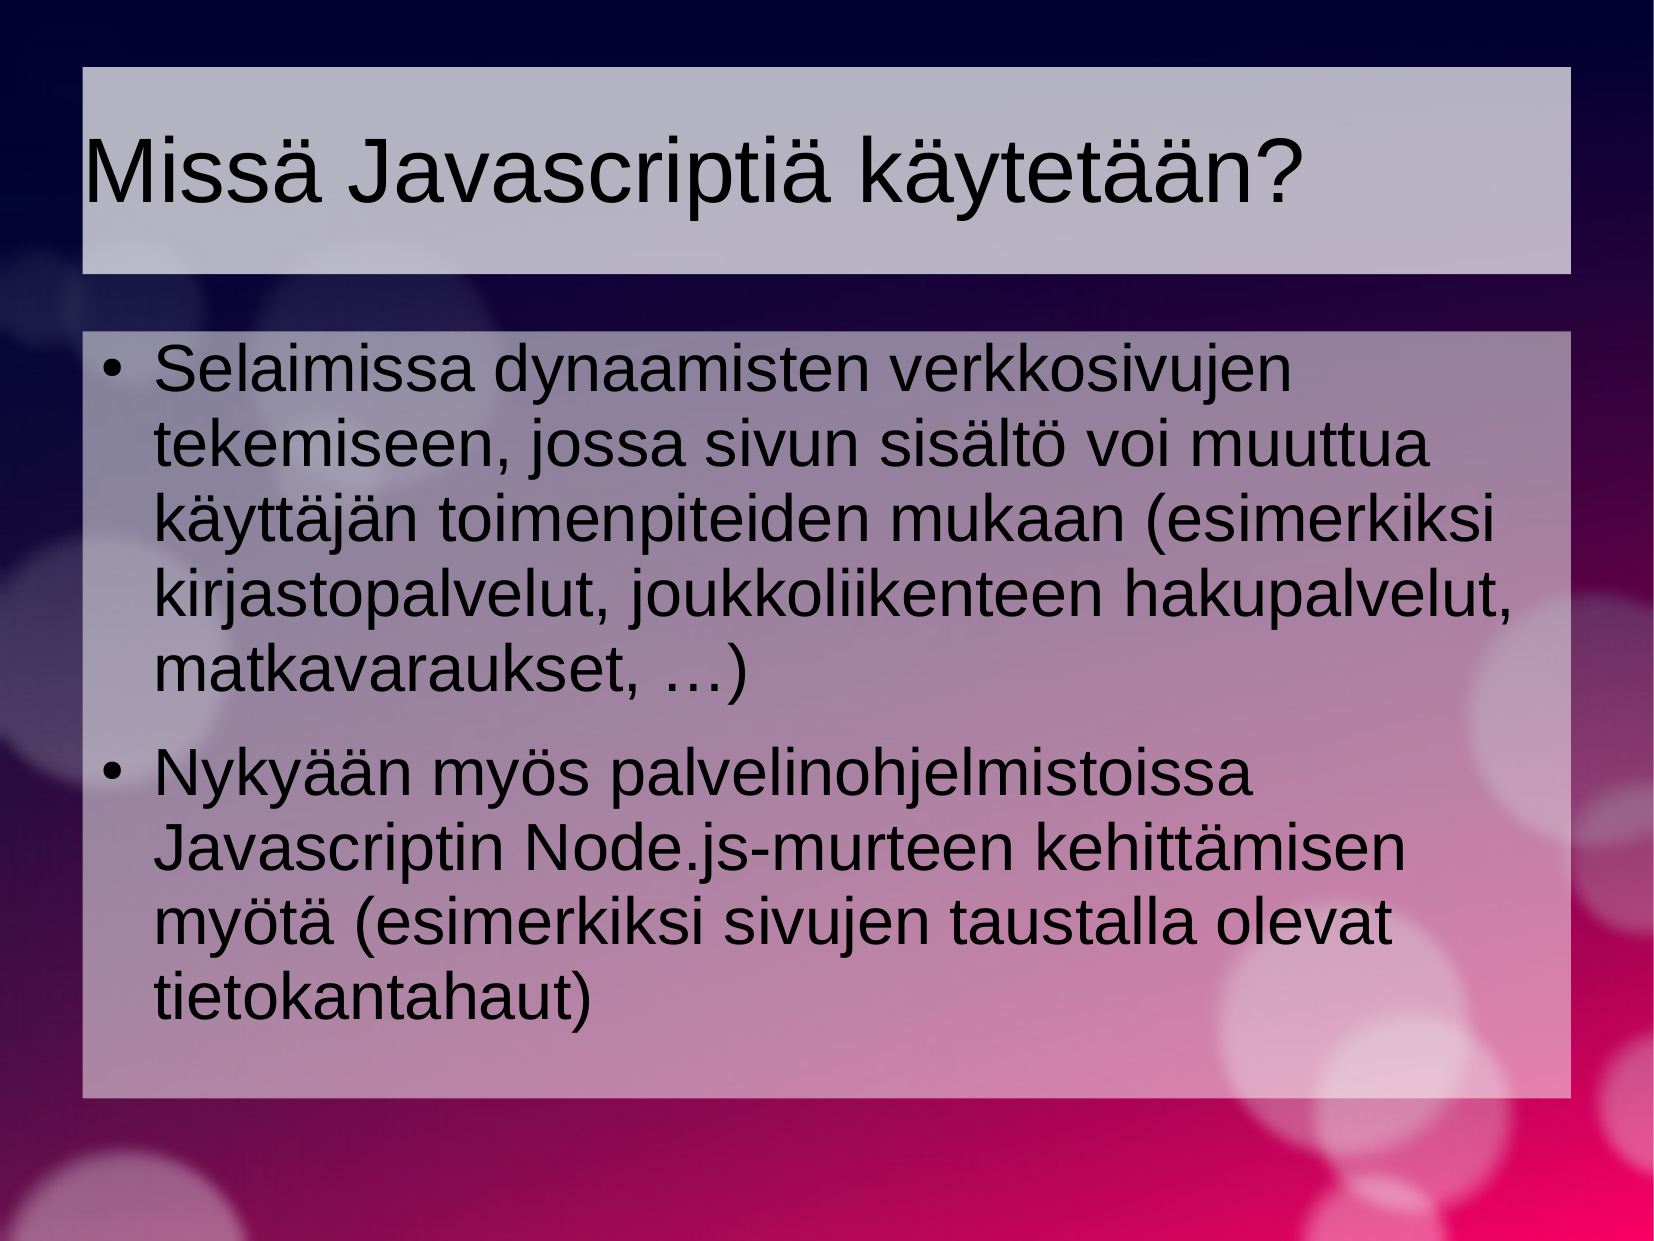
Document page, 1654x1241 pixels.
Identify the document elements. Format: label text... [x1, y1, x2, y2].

title Missä Javascriptiä käytetään? [82, 67, 1571, 275]
picture [0, 0, 1654, 1241]
list Selaimissa dynaamisten verkkosivujen tekemiseen, jossa sivun sisältö voi muuttua käyttäjän toimenpiteiden mukaan (esimerkiksi kirjastopalvelut, joukkoliikenteen hakupalvelut, matkavaraukset, …) Nykyään myös palvelinohjelmistoissa Javascriptin Node.js-murteen kehittämisen myötä (esimerkiksi sivujen taustalla olevat tietokantahaut) [82, 331, 1571, 1099]
